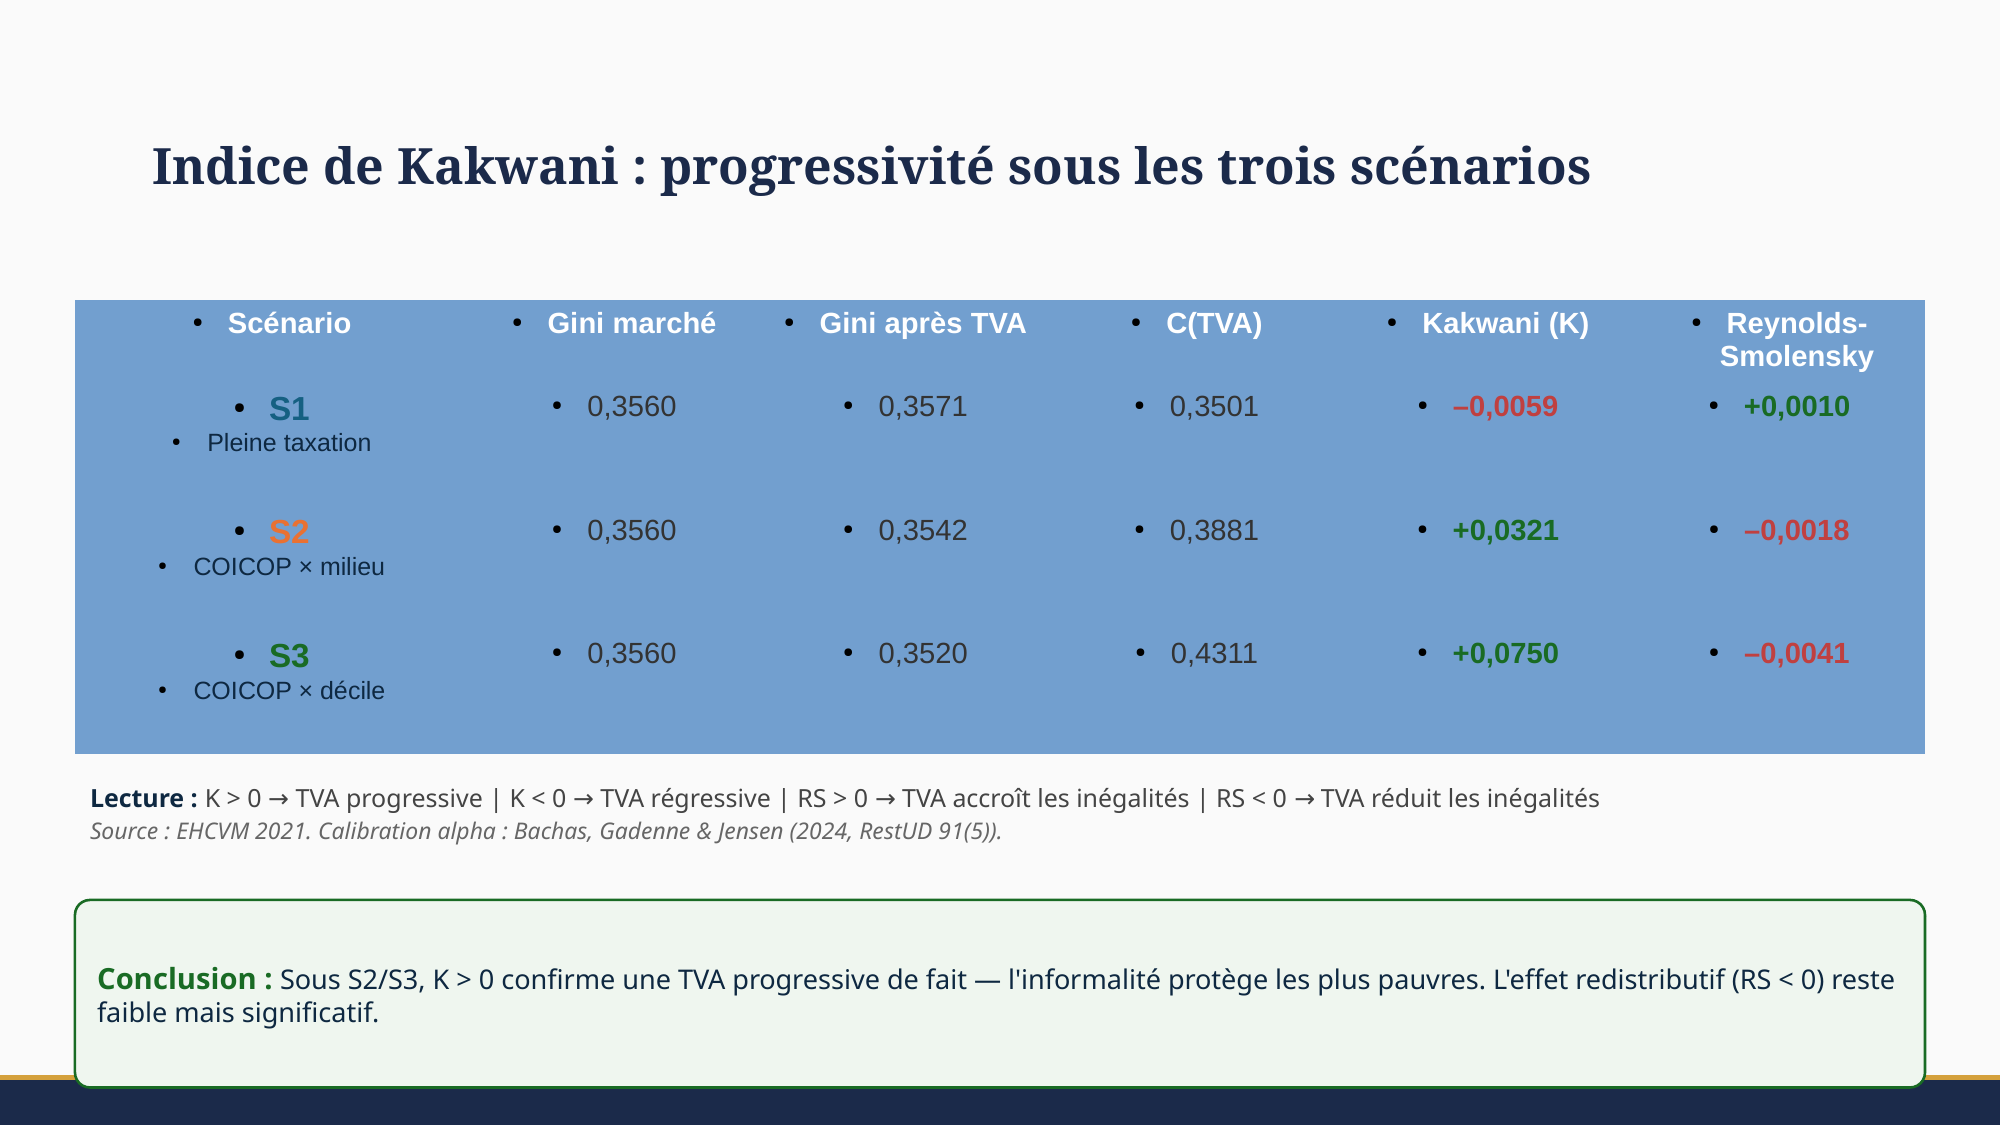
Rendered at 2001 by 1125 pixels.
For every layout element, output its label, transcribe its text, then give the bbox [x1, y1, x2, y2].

text_box Conclusion : Sous S2/S3, K > 0 confirme une TVA progressive de fait — l'informalité protège les plus pauvres. L'effet redistributif (RS < 0) reste faible mais significatif. [74, 899, 1926, 1088]
table_cell +0,0750 [1343, 630, 1634, 754]
title Indice de Kakwani : progressivité sous les trois scénarios [137, 59, 1863, 278]
table_cell –0,0059 [1343, 383, 1634, 506]
table_cell +0,0010 [1634, 383, 1925, 506]
table_cell 0,3560 [469, 630, 760, 754]
table_cell 0,3501 [1051, 383, 1343, 506]
table_cell S3 COICOP × décile [75, 630, 469, 754]
table_header Kakwani (K) [1343, 300, 1634, 383]
table_header Scénario [75, 300, 469, 383]
table_header Gini marché [469, 300, 760, 383]
table_cell 0,3881 [1051, 506, 1343, 630]
table_cell 0,3560 [469, 506, 760, 630]
table_header C(TVA) [1051, 300, 1343, 383]
table_cell S2 COICOP × milieu [75, 506, 469, 630]
table_cell –0,0041 [1634, 630, 1925, 754]
table_cell S1 Pleine taxation [75, 383, 469, 506]
text_box Lecture : K > 0 → TVA progressive | K < 0 → TVA régressive | RS > 0 → TVA accroît les inégalités | RS < 0 → TVA réduit les inégalités Source : EHCVM 2021. Calibration alpha : Bachas, Gadenne & Jensen (2024, RestUD 91(5)). [75, 774, 1926, 875]
table_cell 0,3571 [760, 383, 1051, 506]
table_cell 0,4311 [1051, 630, 1343, 754]
table_cell 0,3520 [760, 630, 1051, 754]
table_header Reynolds-Smolensky [1634, 300, 1925, 383]
table_header Gini après TVA [760, 300, 1051, 383]
table_cell –0,0018 [1634, 506, 1925, 630]
table_cell 0,3560 [469, 383, 760, 506]
table_cell 0,3542 [760, 506, 1051, 630]
table_cell +0,0321 [1343, 506, 1634, 630]
